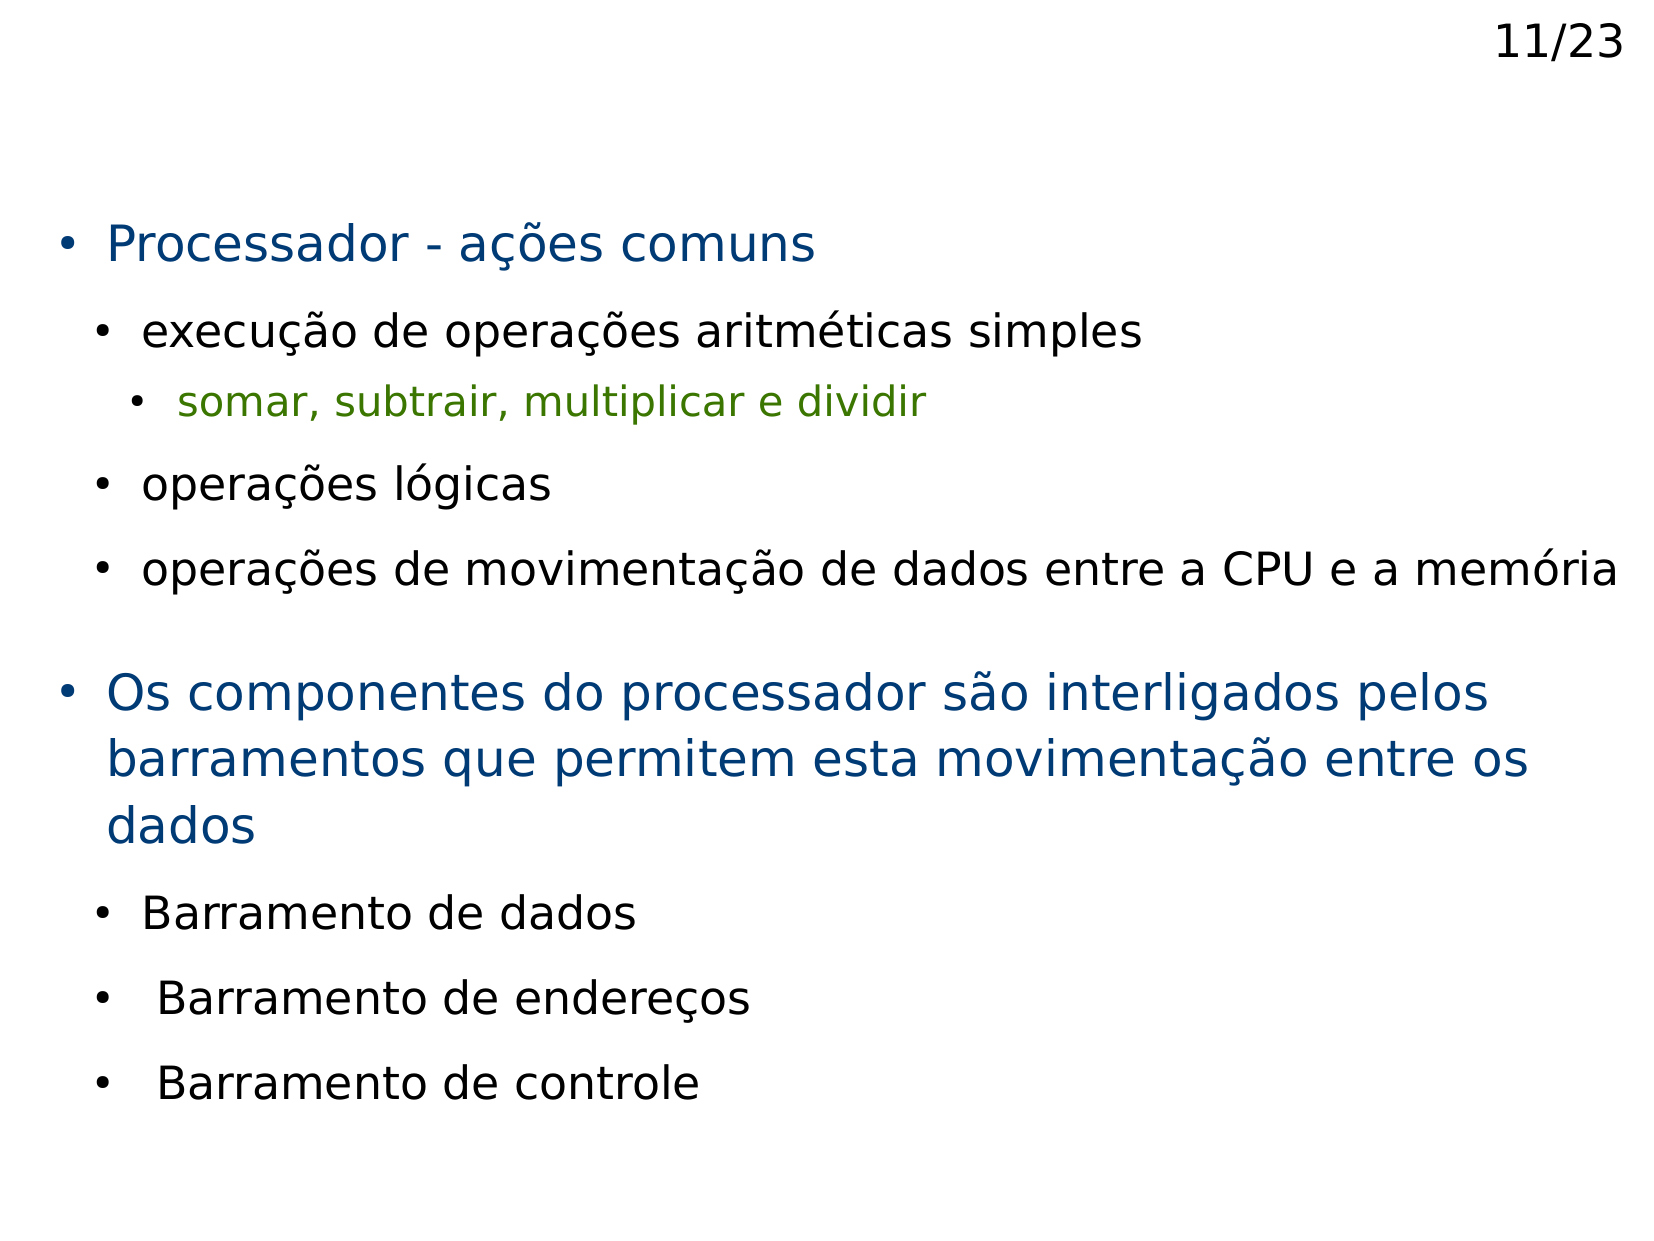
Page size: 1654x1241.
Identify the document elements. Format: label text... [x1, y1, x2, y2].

list Processador - ações comuns execução de operações aritméticas simples somar, subtrair, multiplicar e dividir operações lógicas operações de movimentação de dados entre a CPU e a memória Os componentes do processador são interligados pelos barramentos que permitem esta movimentação entre os dados Barramento de dados Barramento de endereços Barramento de controle [59, 206, 1625, 1211]
